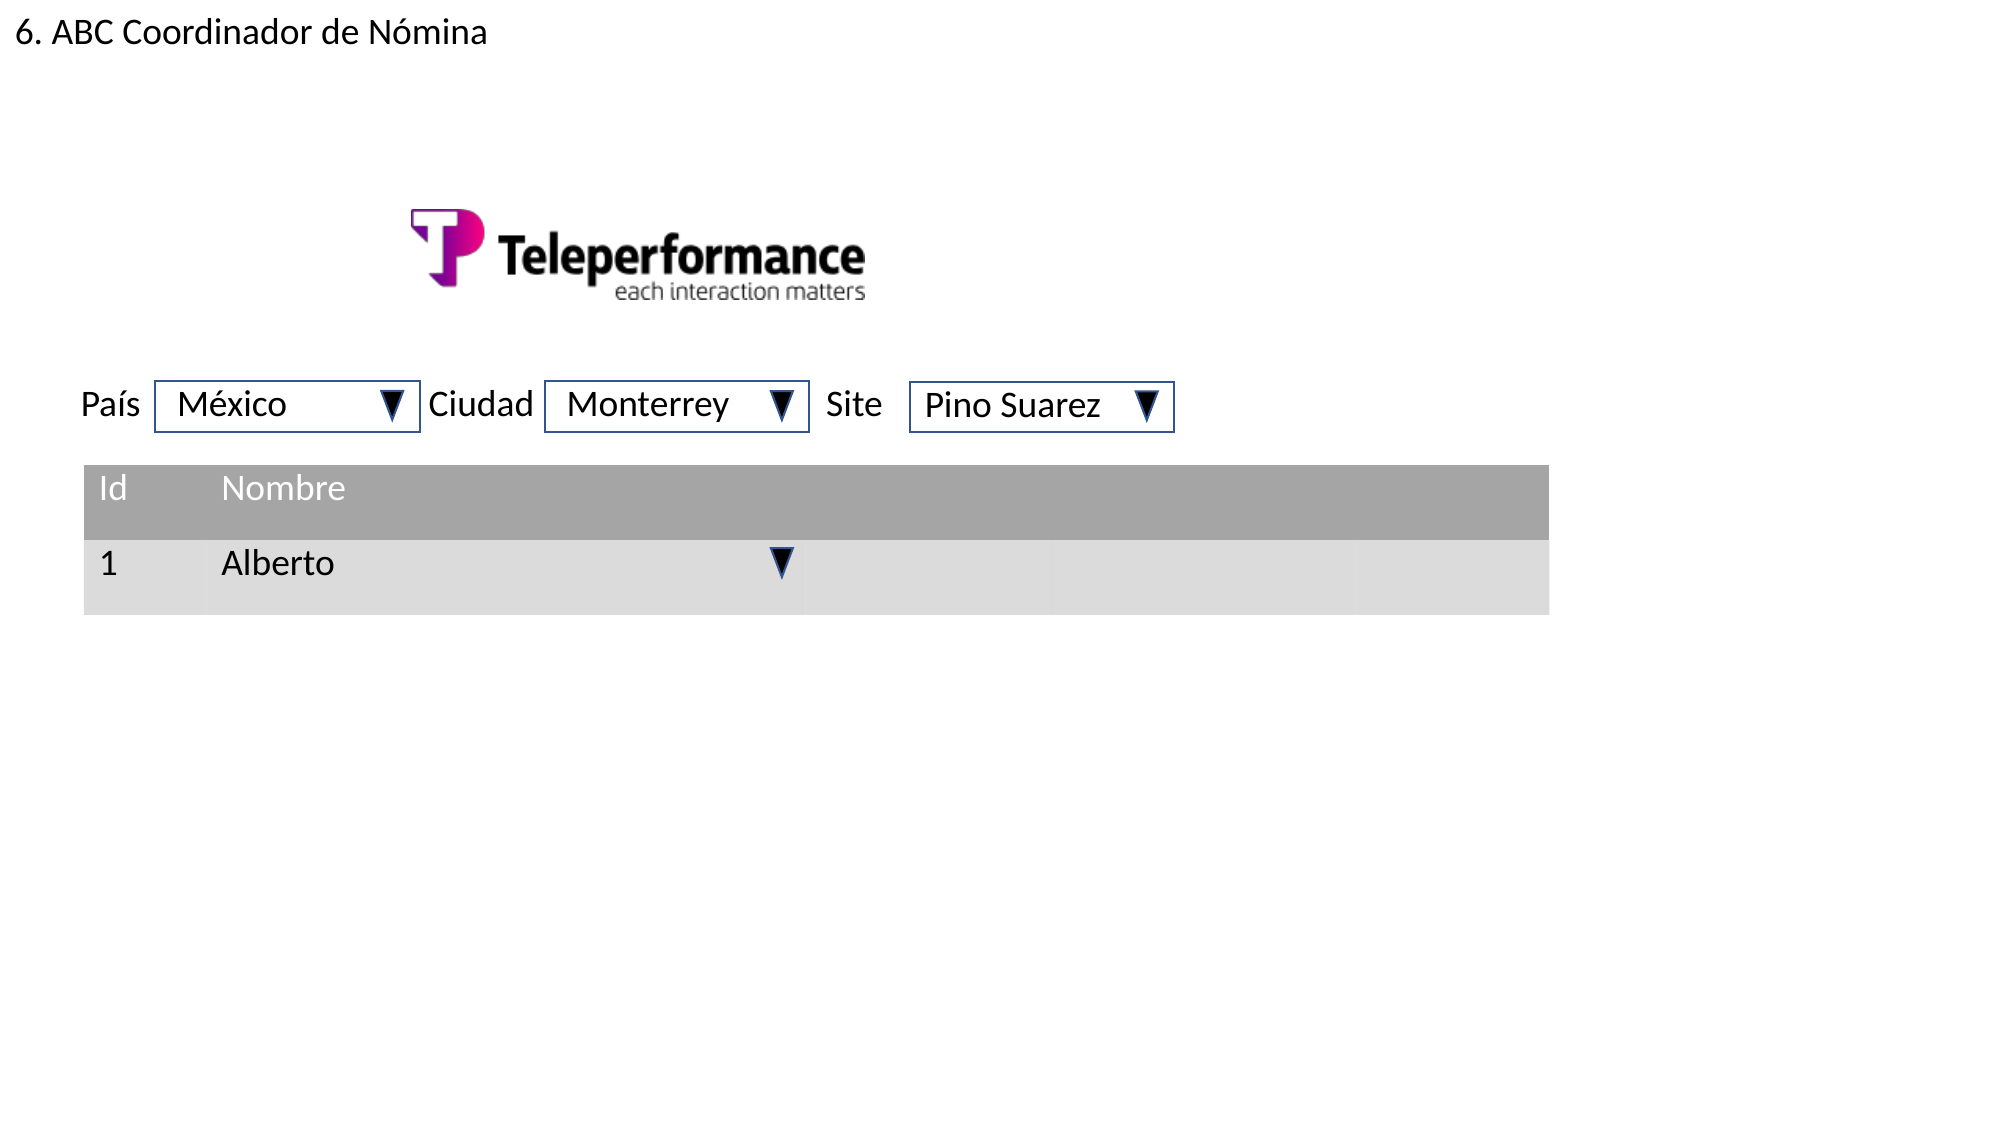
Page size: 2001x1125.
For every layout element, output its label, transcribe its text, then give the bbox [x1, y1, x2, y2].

text_box País [56, 371, 156, 432]
text_box Pino Suarez [910, 372, 1118, 432]
table_cell [802, 540, 1051, 615]
table_cell [1051, 540, 1356, 615]
text_box [770, 391, 793, 420]
table_header Id [84, 465, 206, 540]
table_cell Alberto [206, 540, 802, 615]
text_box Ciudad [410, 371, 550, 432]
table_cell 1 [84, 540, 206, 615]
table_header Nombre [206, 465, 802, 540]
text_box Site [808, 371, 898, 432]
table_cell [1356, 540, 1549, 615]
table_header [1356, 465, 1549, 540]
table_header [1051, 465, 1356, 540]
picture [411, 209, 865, 300]
text_box Monterrey [551, 371, 753, 432]
text_box [381, 390, 404, 420]
table_header [802, 465, 1051, 540]
text_box México [162, 371, 364, 432]
text_box 6. ABC Coordinador de Nómina [0, 0, 534, 60]
text_box [1135, 391, 1158, 421]
text_box [770, 548, 793, 577]
